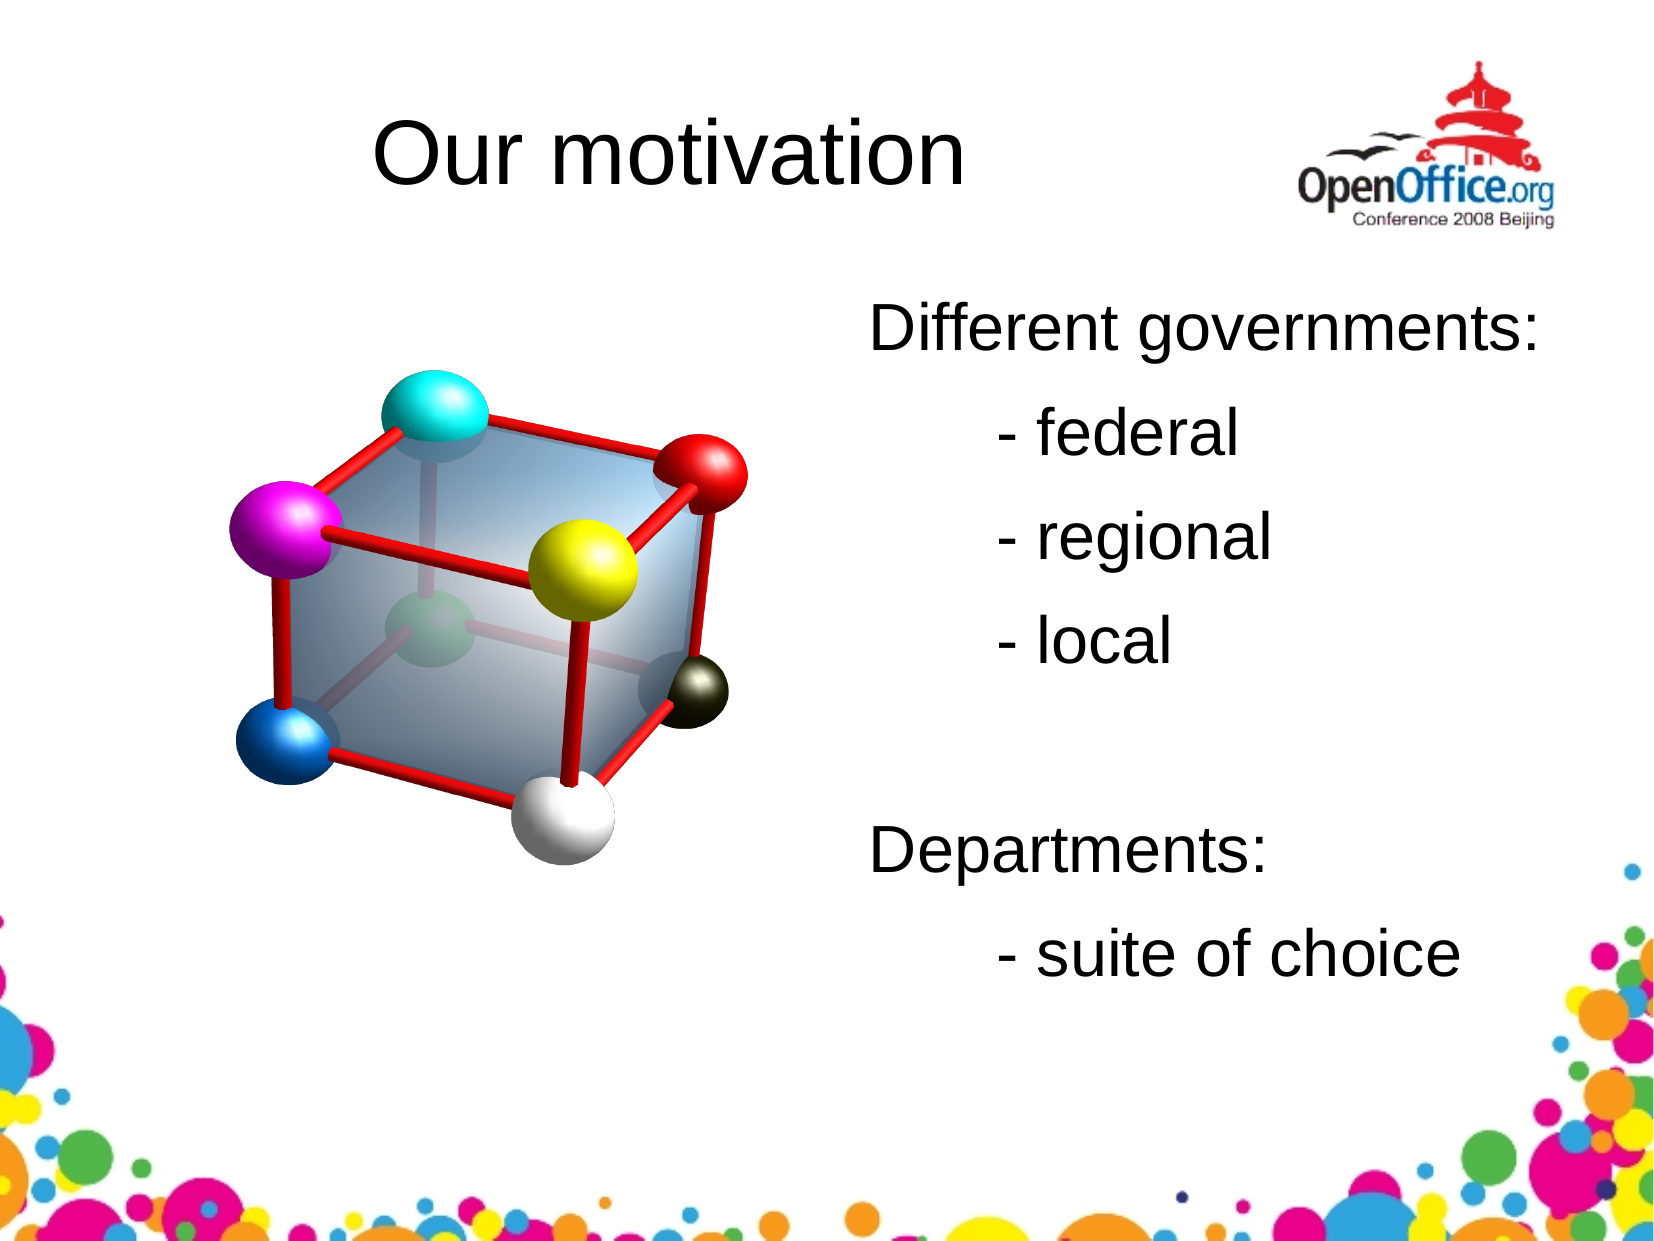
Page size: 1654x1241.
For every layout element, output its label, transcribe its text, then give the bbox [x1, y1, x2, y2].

list Different governments: - federal - regional - local Departments: - suite of choice [851, 290, 1578, 1109]
picture [0, 810, 1654, 1241]
picture [1285, 51, 1569, 250]
title Our motivation [82, 49, 1258, 257]
